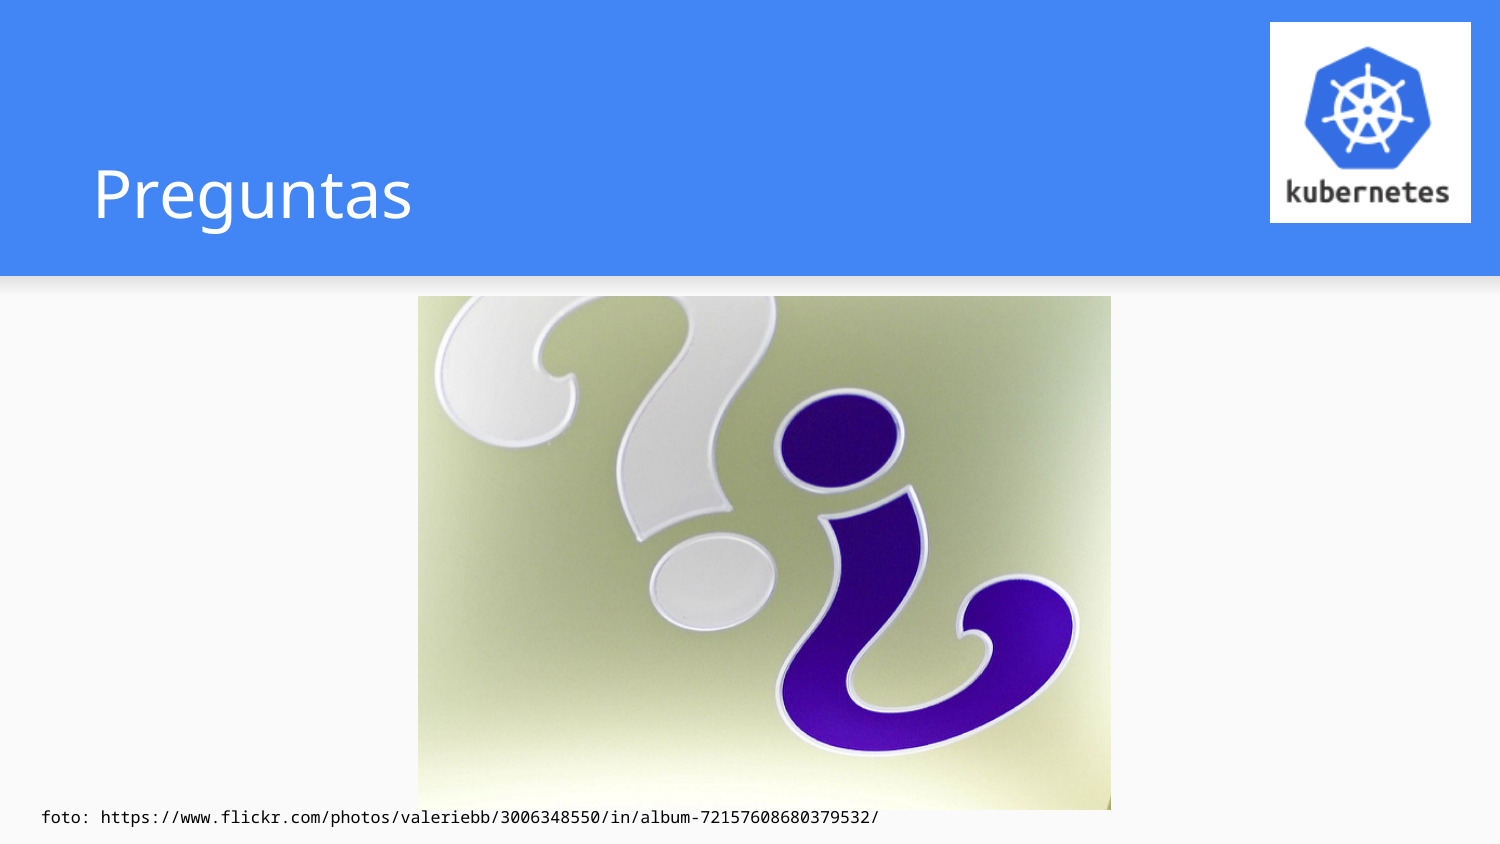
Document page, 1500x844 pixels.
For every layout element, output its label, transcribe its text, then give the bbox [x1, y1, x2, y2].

title Preguntas [77, 121, 1427, 248]
picture [1270, 22, 1471, 223]
text_box foto: https://www.flickr.com/photos/valeriebb/3006348550/in/album-72157608680379532/ [25, 791, 1463, 833]
picture [418, 296, 1111, 791]
